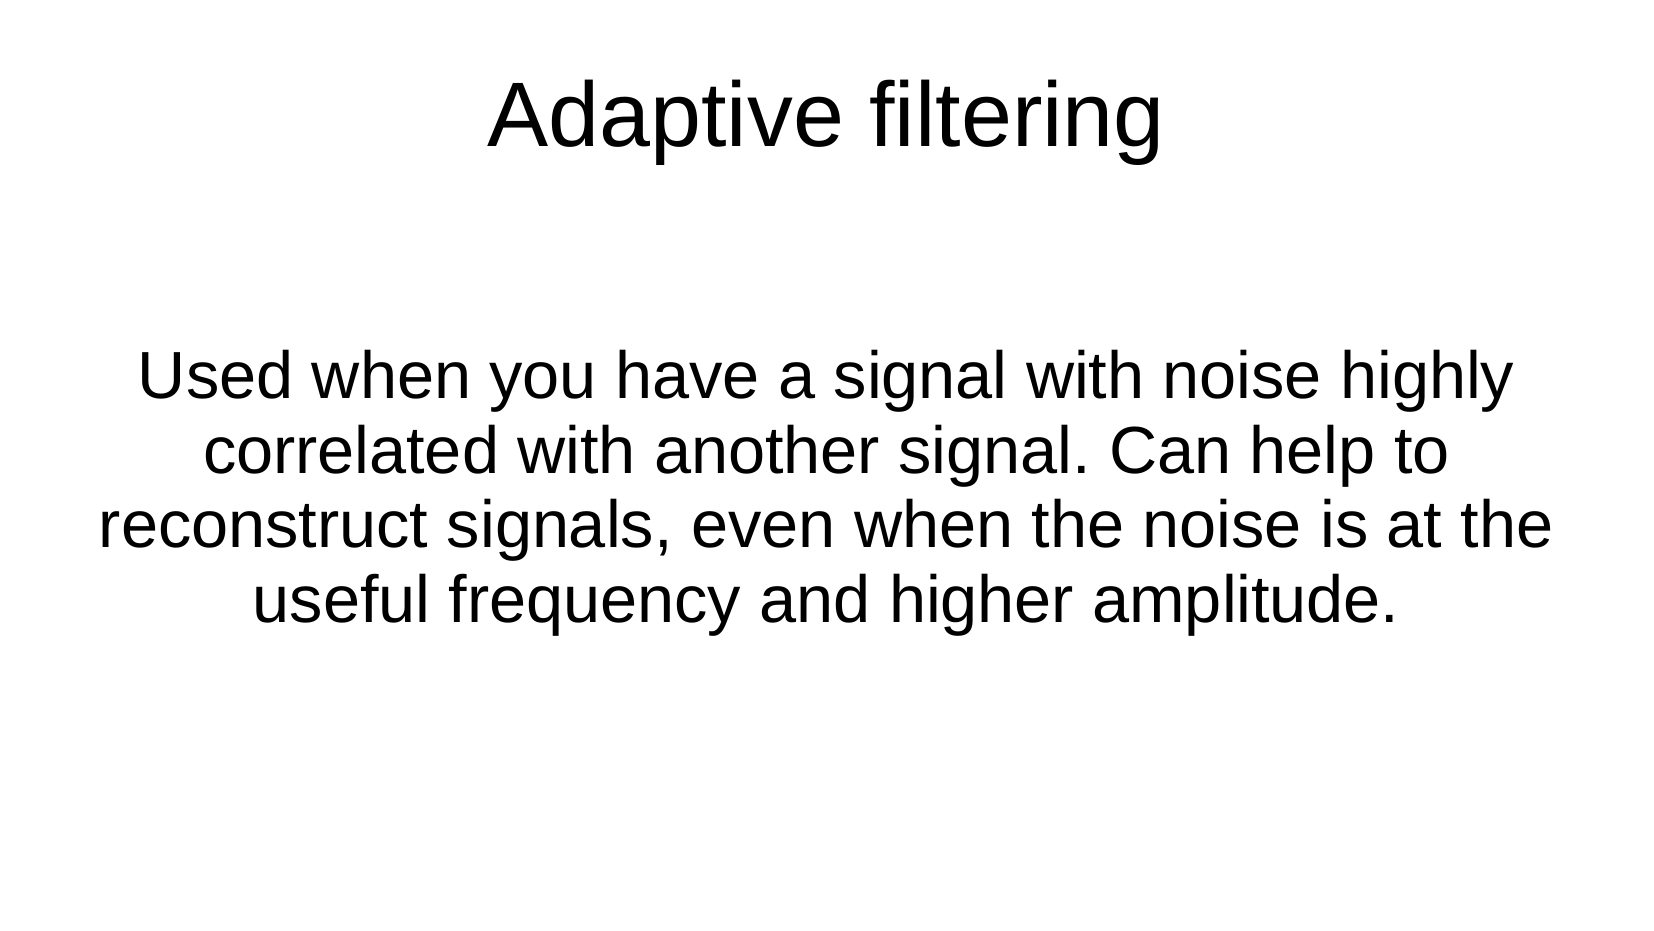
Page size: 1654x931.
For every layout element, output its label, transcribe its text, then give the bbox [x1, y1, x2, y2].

subtitle Used when you have a signal with noise highly correlated with another signal. Can help to reconstruct signals, even when the noise is at the useful frequency and higher amplitude. [82, 217, 1571, 758]
title Adaptive filtering [82, 37, 1571, 193]
